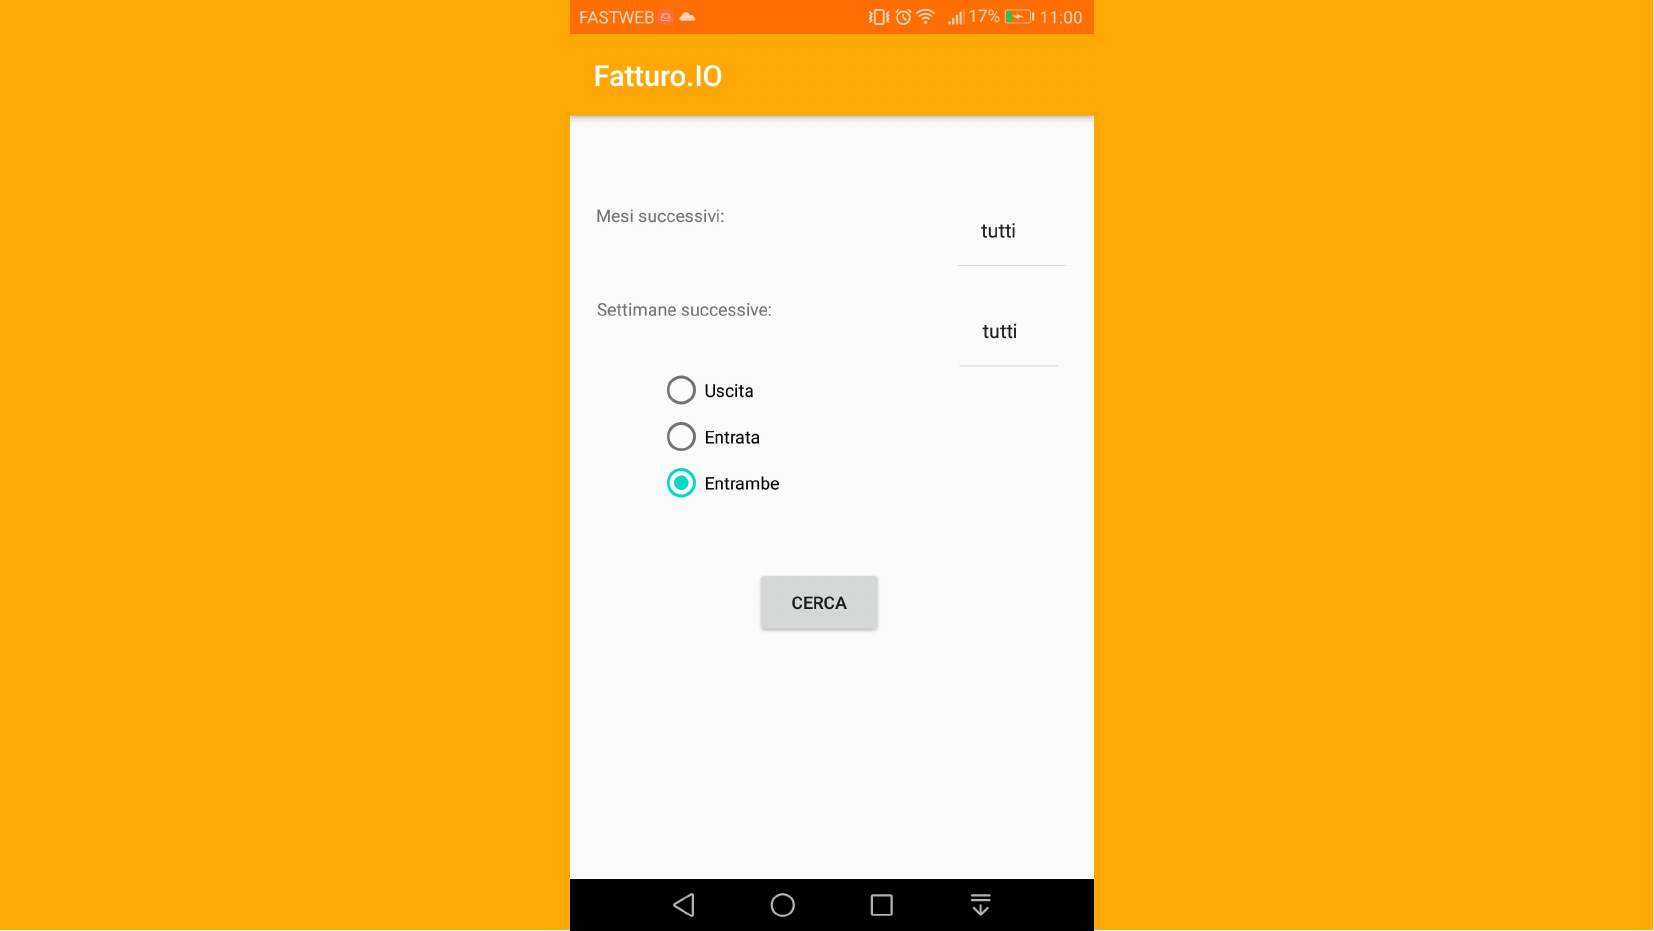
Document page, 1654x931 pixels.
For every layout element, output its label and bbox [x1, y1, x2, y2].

picture [570, 0, 1094, 931]
